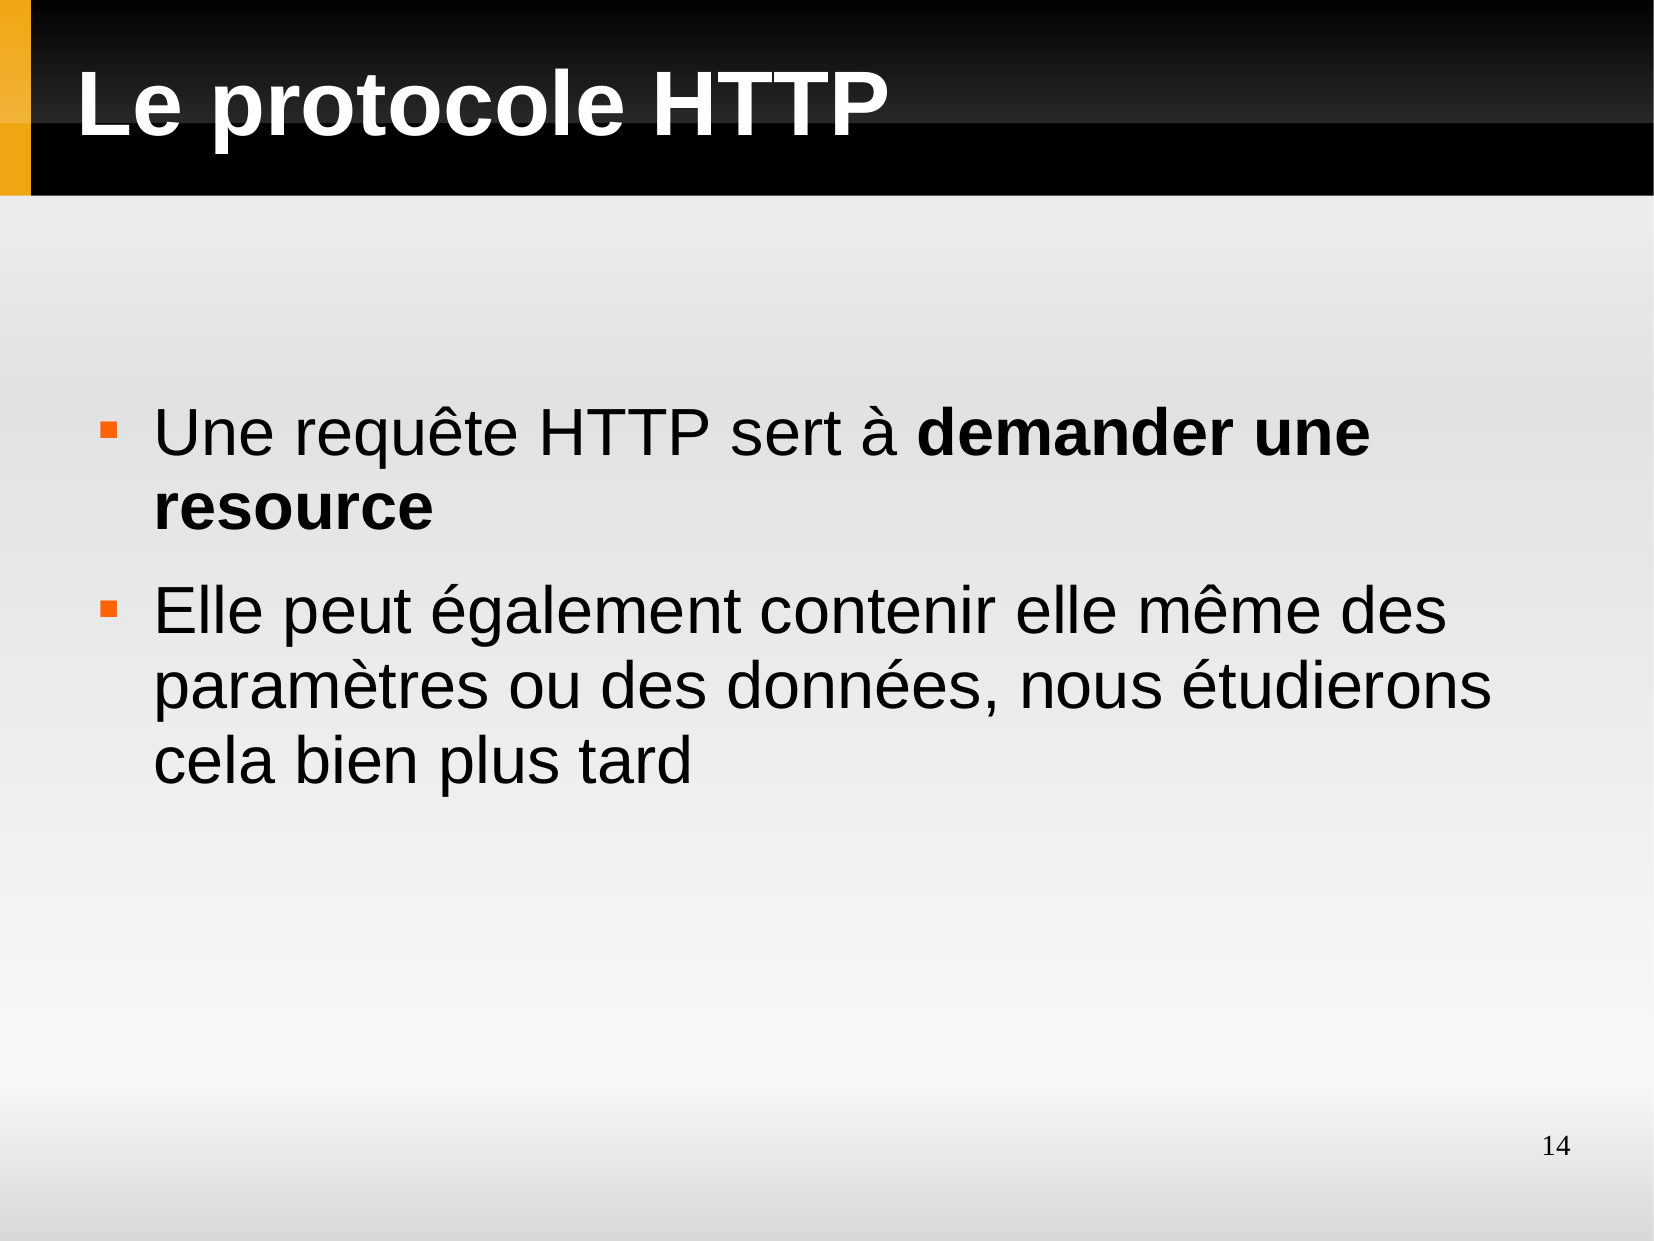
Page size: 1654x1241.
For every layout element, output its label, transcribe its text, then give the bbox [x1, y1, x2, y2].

title Le protocole HTTP [76, 0, 1565, 208]
picture [0, 0, 1654, 1241]
list Une requête HTTP sert à demander une resource Elle peut également contenir elle même des paramètres ou des données, nous étudierons cela bien plus tard [82, 290, 1571, 1109]
